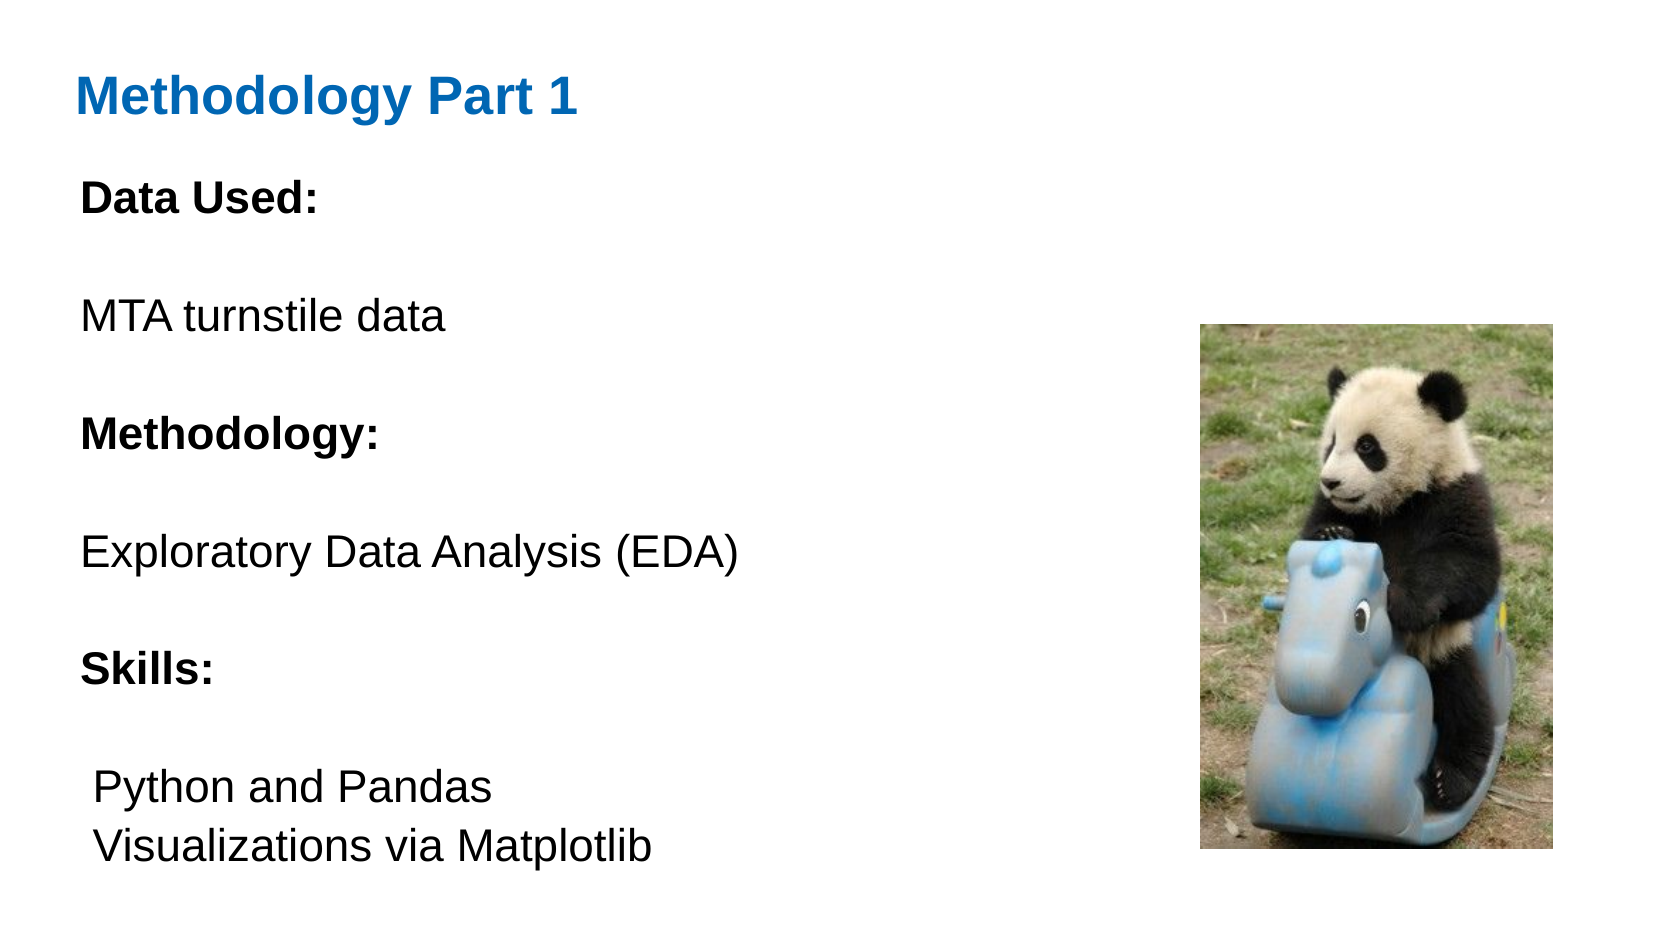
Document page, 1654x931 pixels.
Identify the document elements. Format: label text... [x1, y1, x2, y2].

picture [1200, 324, 1553, 849]
title Methodology Part 1 [0, 11, 661, 181]
text_box Data Used: MTA turnstile data Methodology: Exploratory Data Analysis (EDA) Skills: Python and Pandas Visualizations via Matplotlib [65, 157, 1416, 883]
